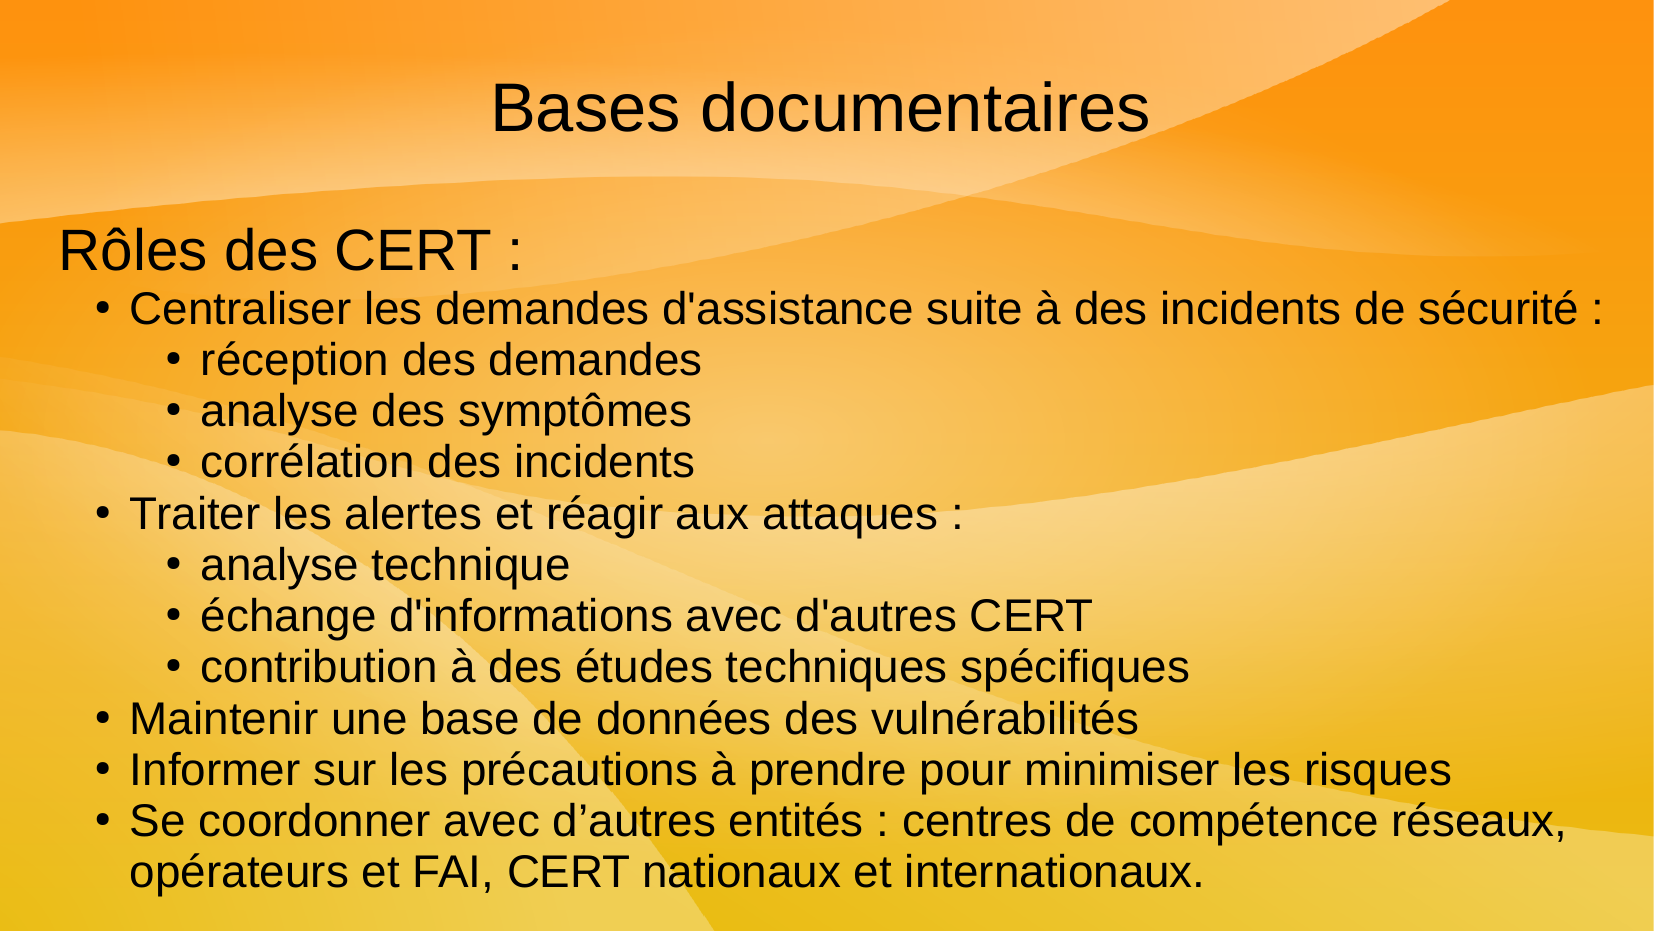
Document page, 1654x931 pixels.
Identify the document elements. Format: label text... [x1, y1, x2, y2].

subtitle Rôles des CERT : Centraliser les demandes d'assistance suite à des incidents de sécurité : réception des demandes analyse des symptômes corrélation des incidents Traiter les alertes et réagir aux attaques : analyse technique échange d'informations avec d'autres CERT contribution à des études techniques spécifiques Maintenir une base de données des vulnérabilités Informer sur les précautions à prendre pour minimiser les risques Se coordonner avec d’autres entités : centres de compétence réseaux, opérateurs et FAI, CERT nationaux et internationaux. [59, 217, 1625, 931]
picture [0, 0, 1654, 931]
title Bases documentaires [76, 29, 1565, 185]
